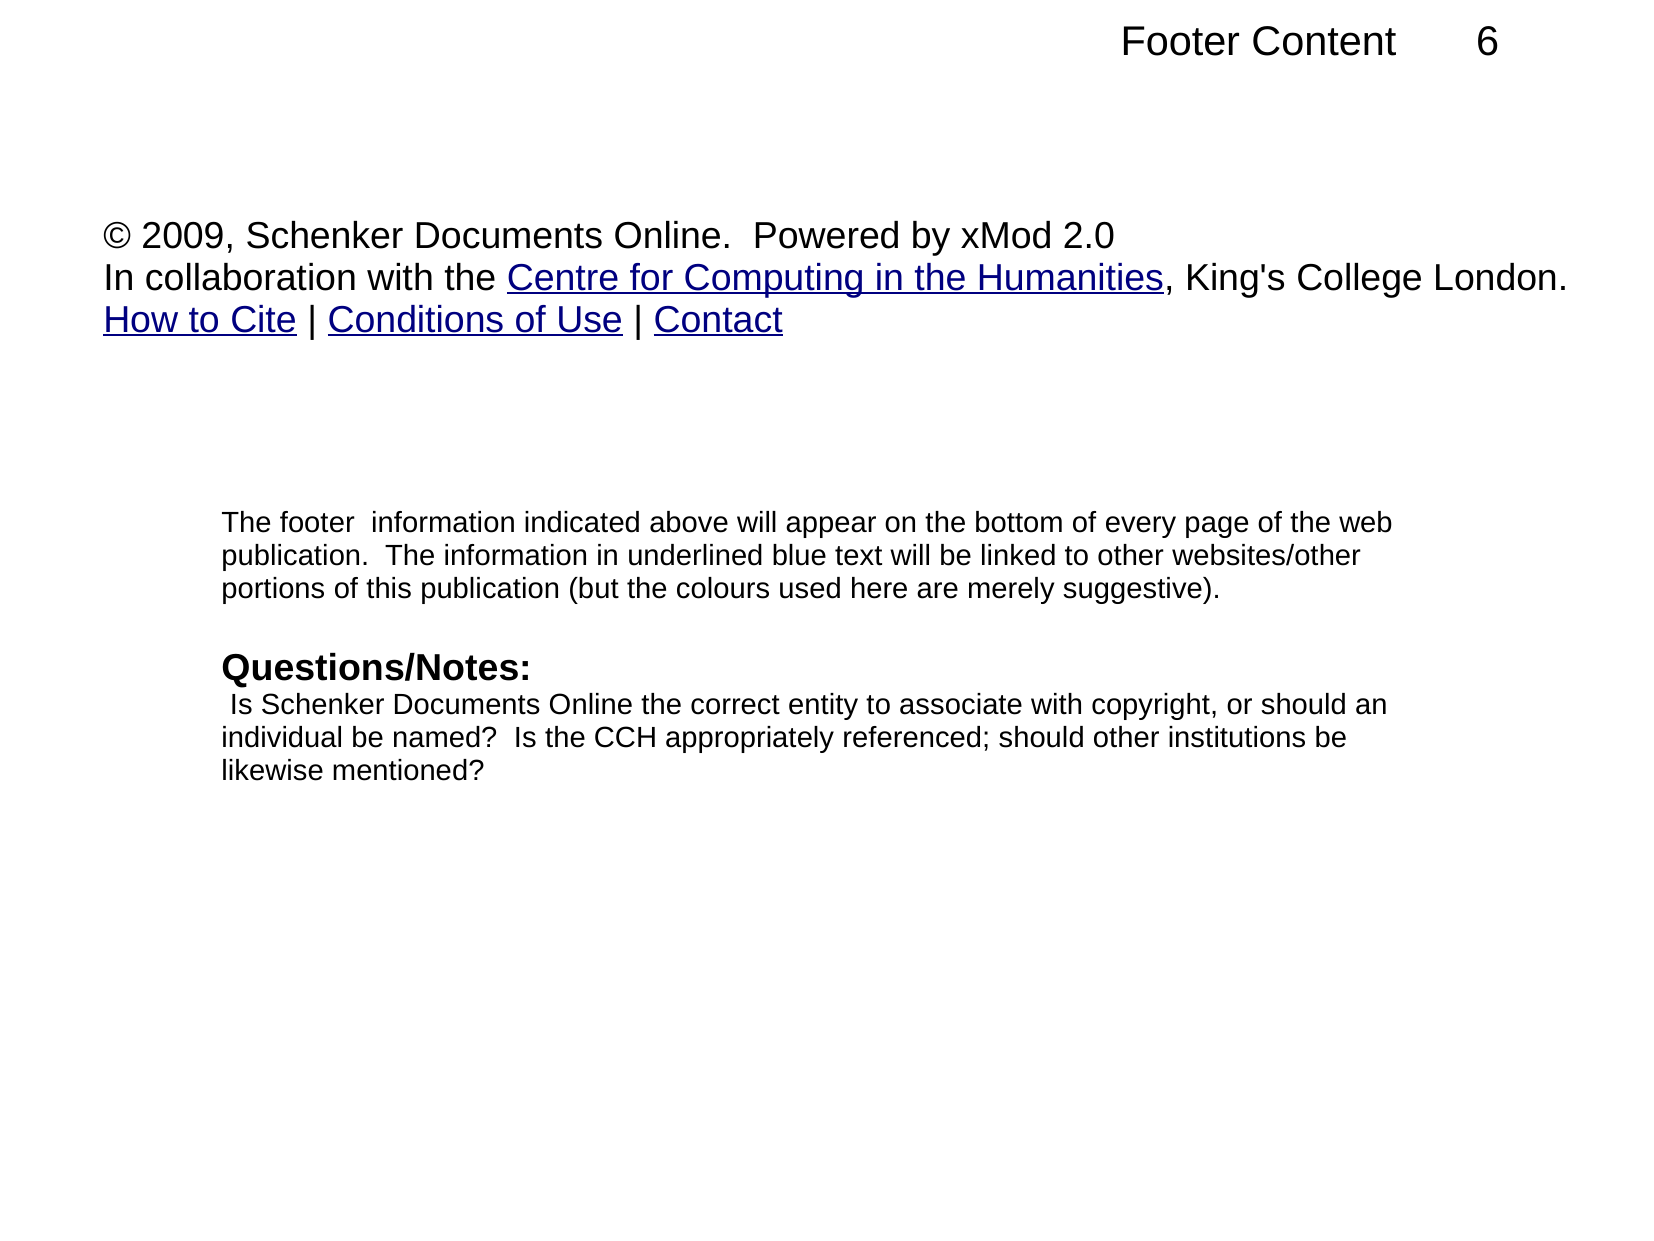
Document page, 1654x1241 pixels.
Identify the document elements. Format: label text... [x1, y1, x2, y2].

text_box Footer Content [1105, 10, 1461, 79]
text_box <number> [1461, 10, 1654, 90]
text_box The footer information indicated above will appear on the bottom of every page of the web publication. The information in underlined blue text will be linked to other websites/other portions of this publication (but the colours used here are merely suggestive). Questions/Notes: Is Schenker Documents Online the correct entity to associate with copyright, or should an individual be named? Is the CCH appropriately referenced; should other institutions be likewise mentioned? [206, 498, 1447, 795]
text_box © 2009, Schenker Documents Online. Powered by xMod 2.0 In collaboration with the Centre for Computing in the Humanities, King's College London. How to Cite | Conditions of Use | Contact [88, 206, 1625, 384]
